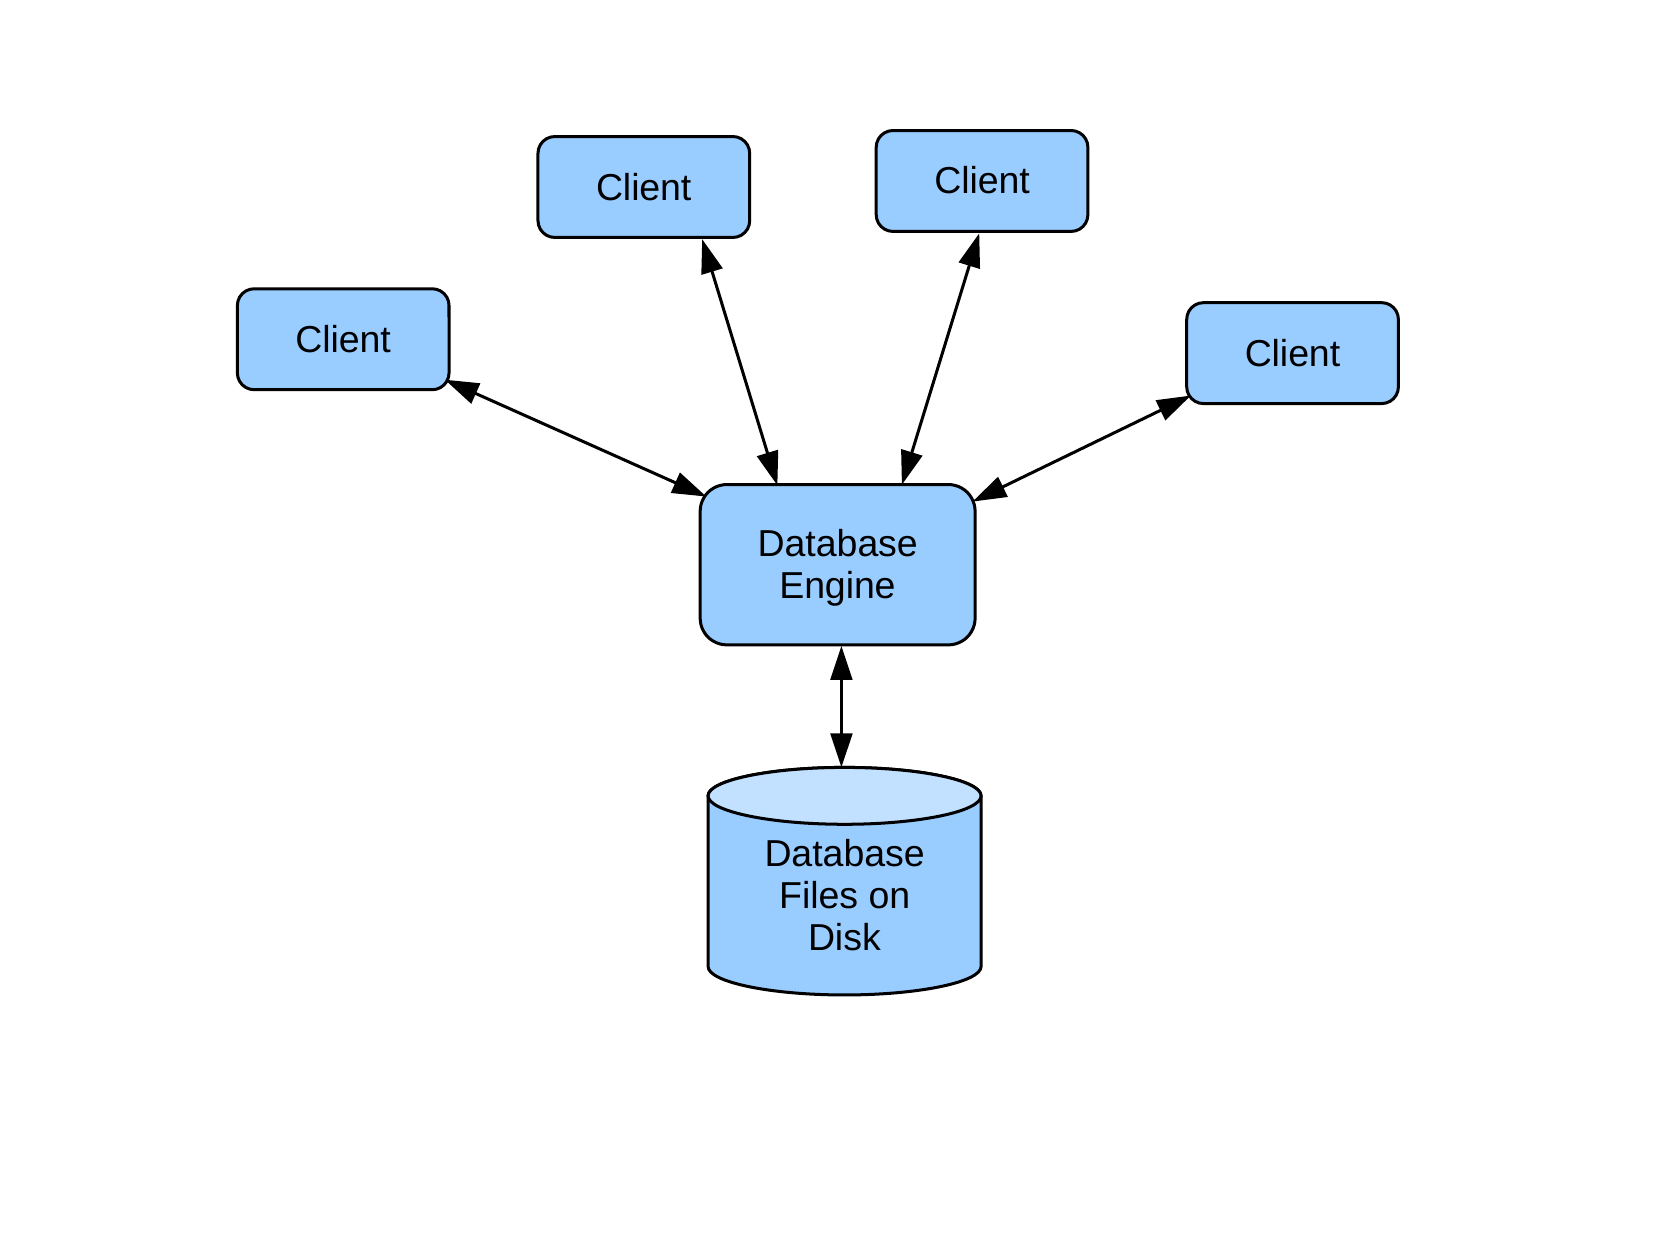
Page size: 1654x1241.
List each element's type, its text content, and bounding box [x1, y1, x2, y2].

text_box Client [537, 136, 750, 238]
text_box Client [876, 130, 1088, 232]
text_box Database Engine [700, 484, 976, 645]
text_box Client [1186, 302, 1399, 404]
text_box Client [237, 288, 450, 390]
text_box OS Interface [708, 767, 982, 825]
text_box Database Files on Disk [708, 797, 982, 995]
